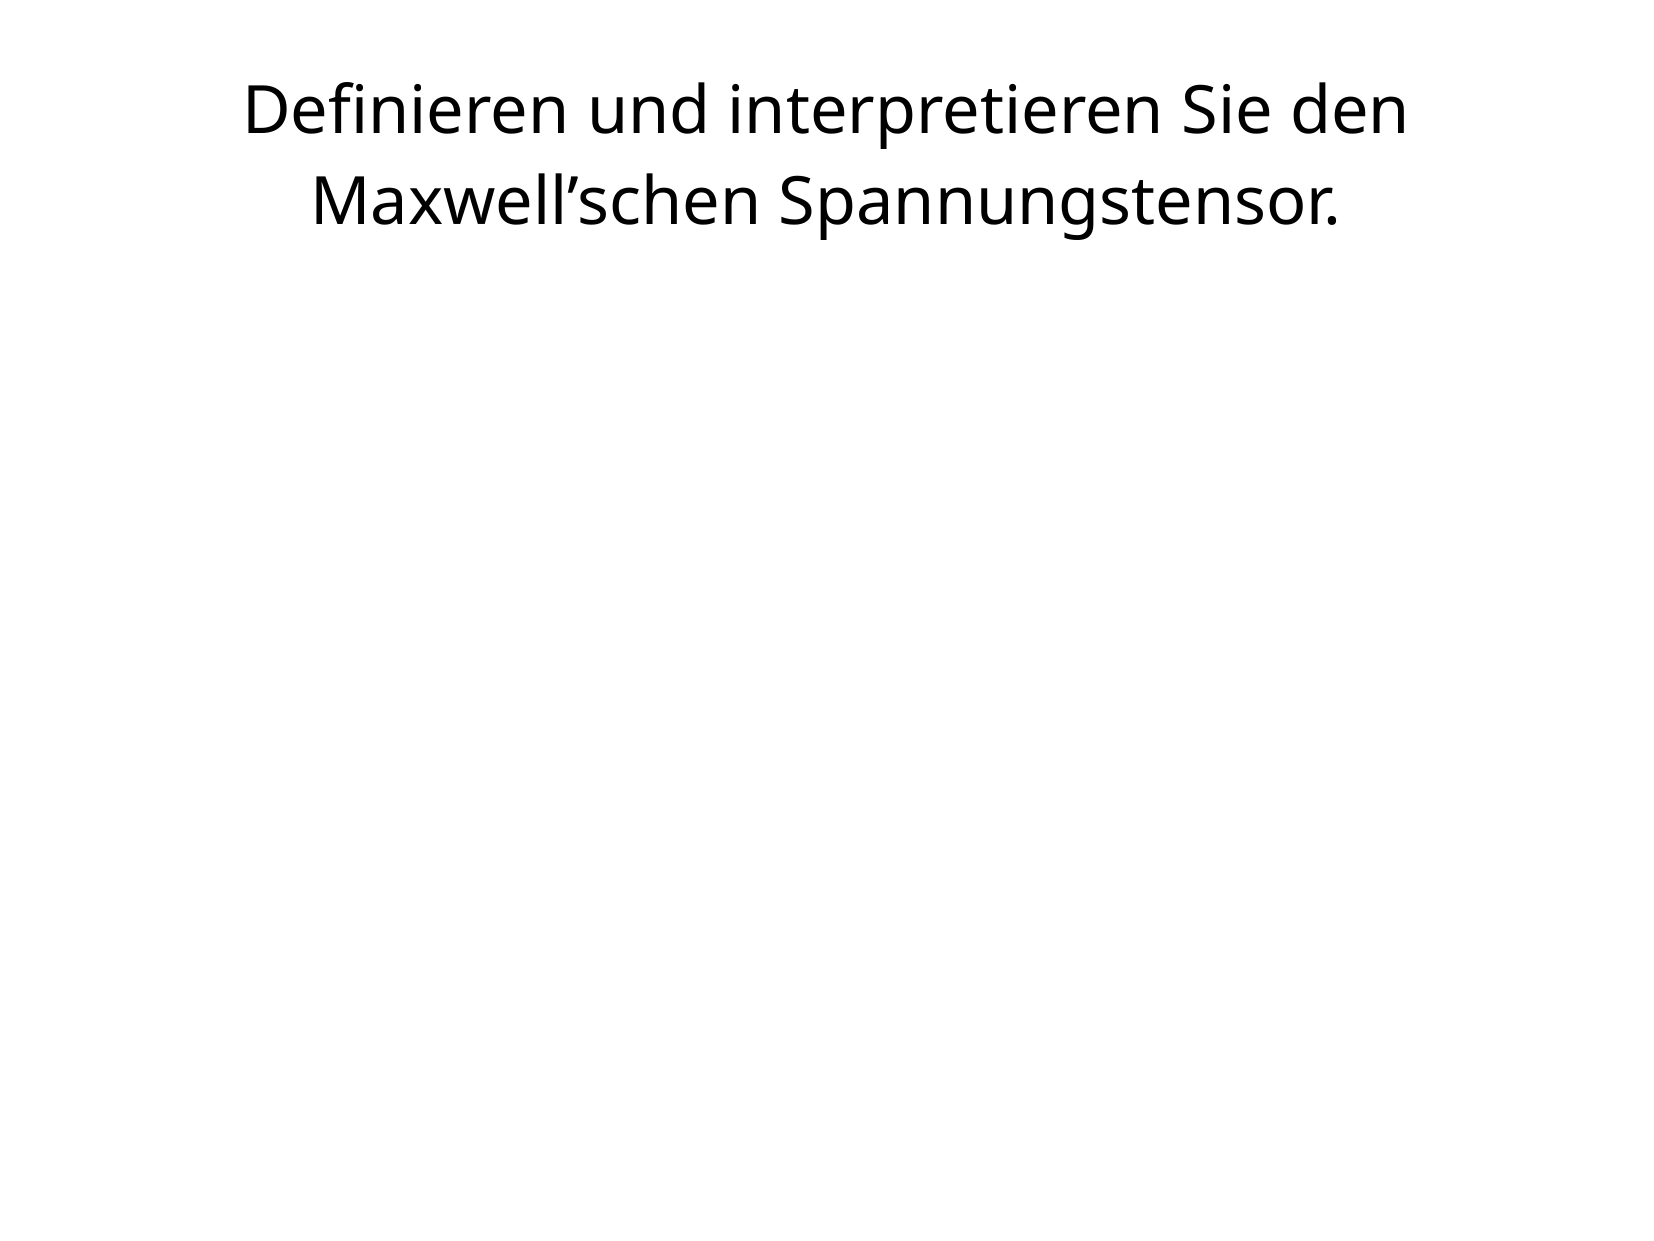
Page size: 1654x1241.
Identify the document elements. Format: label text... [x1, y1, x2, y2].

title Definieren und interpretieren Sie den Maxwell’schen Spannungstensor. [82, 49, 1571, 257]
